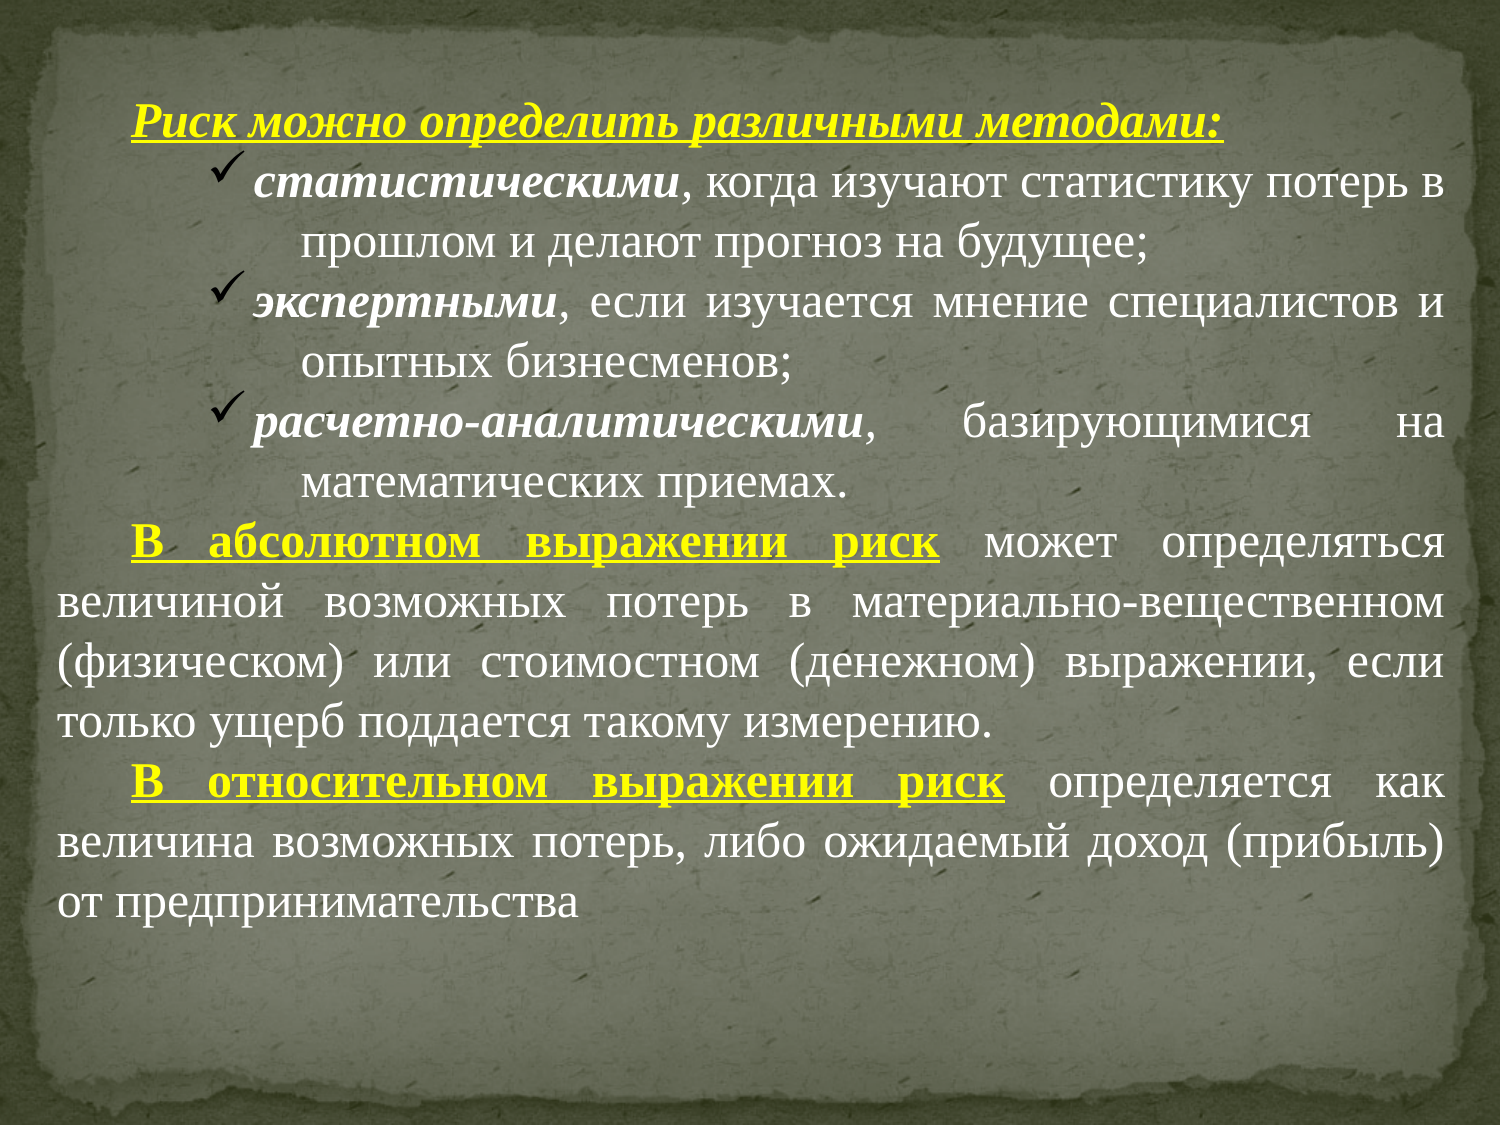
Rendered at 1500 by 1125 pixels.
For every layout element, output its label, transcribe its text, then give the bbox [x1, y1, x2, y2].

text_box Риск можно определить различными методами: статистическими, когда изучают статистику потерь в прошлом и делают прогноз на будущее; экспертными, если изучается мнение специалистов и опытных бизнесменов; расчетно-аналитическими, базирующимися на математических приемах. В абсолютном выражении риск может определяться величиной возможных потерь в материально-вещественном (физическом) или стоимостном (денежном) выражении, если только ущерб поддается такому измерению. В относительном выражении риск определяется как величина возможных потерь, либо ожидаемый доход (прибыль) от предпринимательства [42, 80, 1460, 935]
